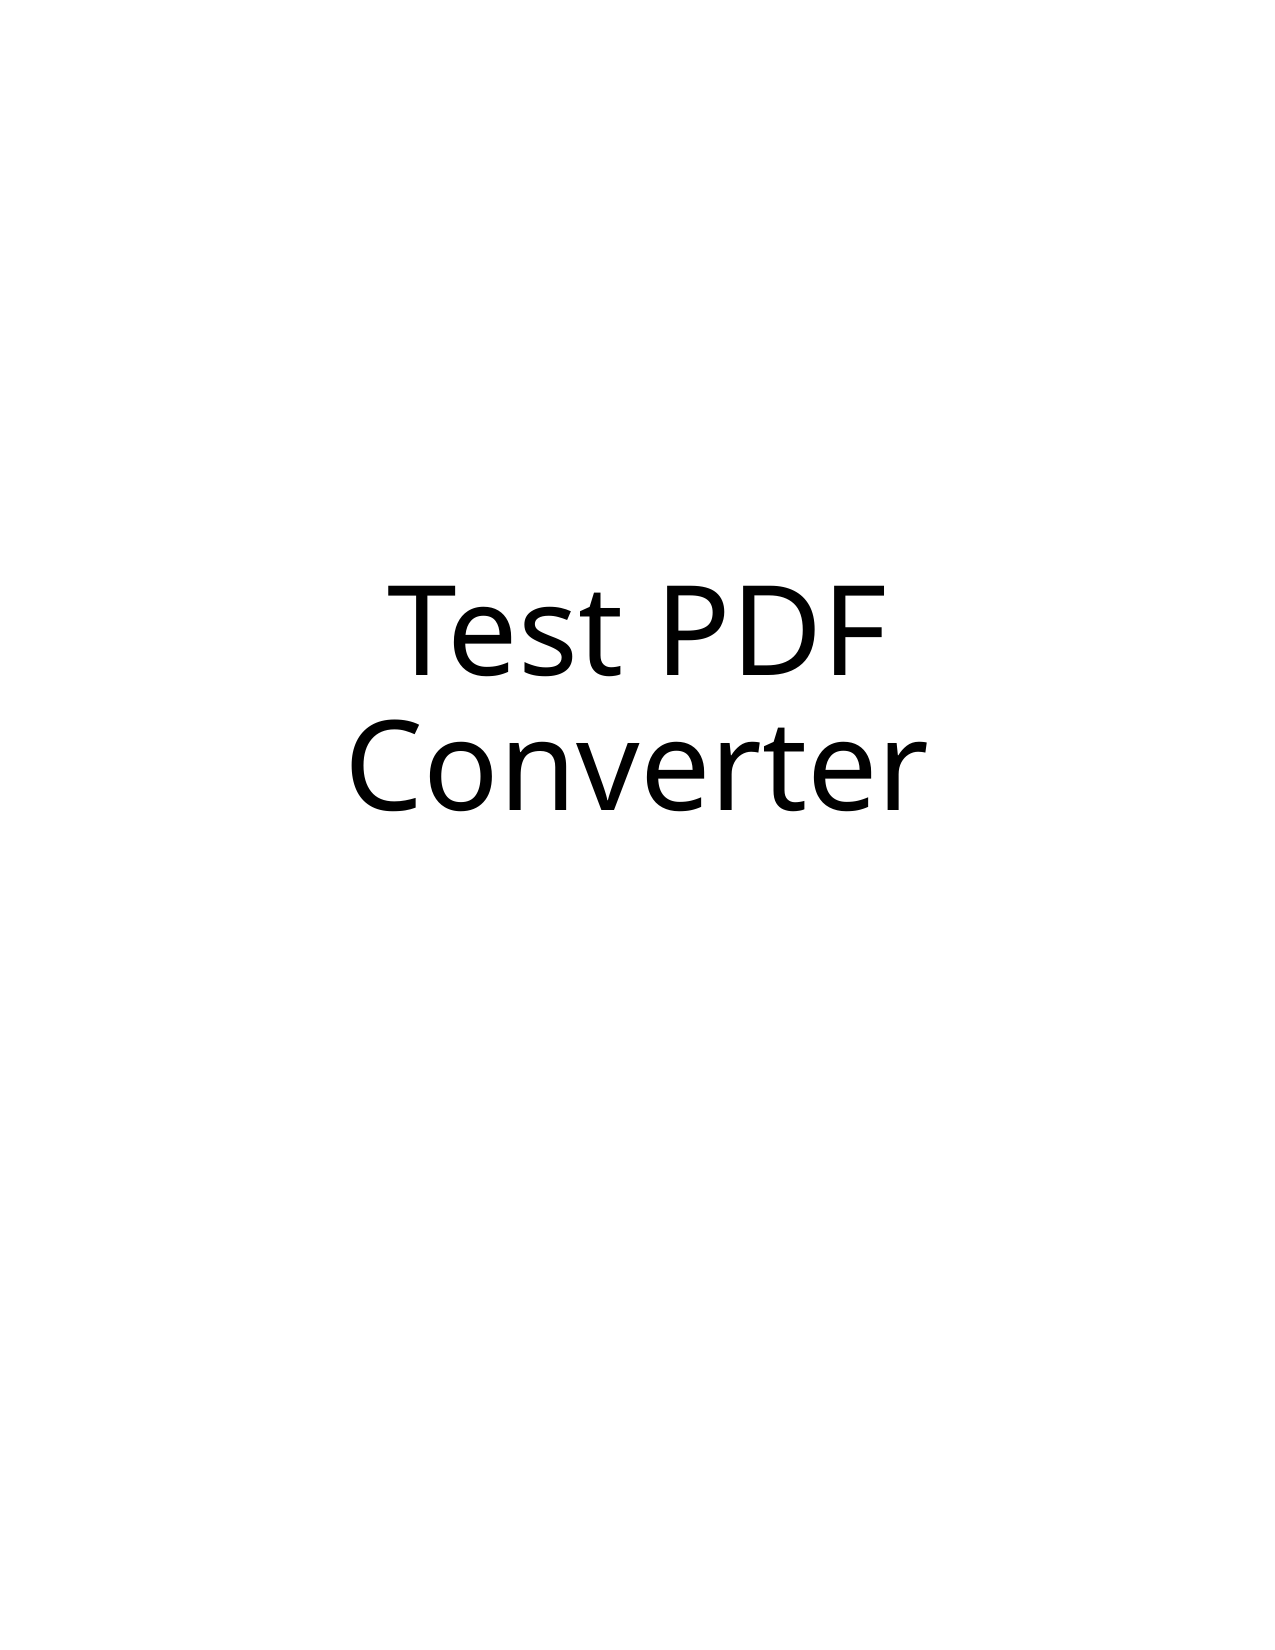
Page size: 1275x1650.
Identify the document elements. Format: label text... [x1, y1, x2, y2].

title Test PDF Converter [159, 270, 1116, 845]
